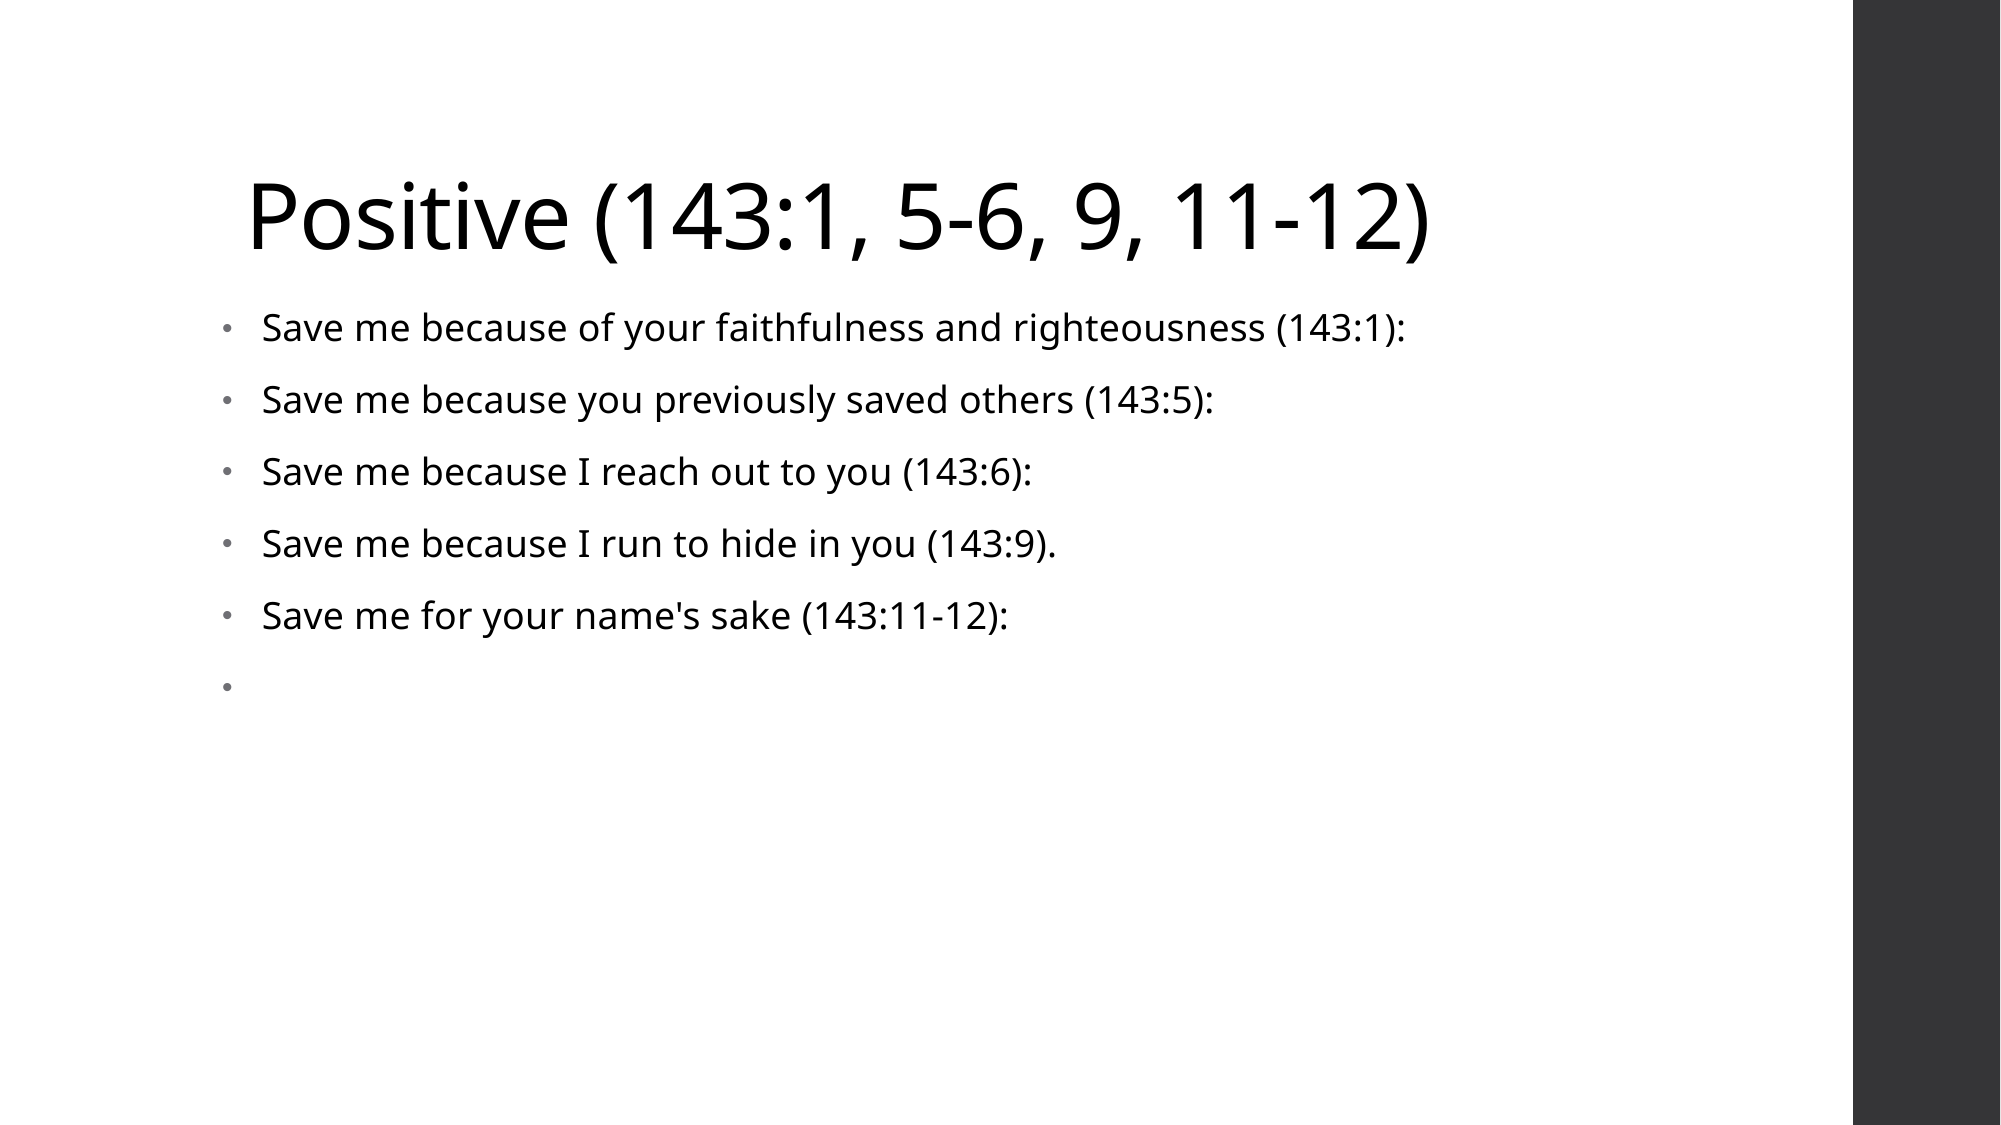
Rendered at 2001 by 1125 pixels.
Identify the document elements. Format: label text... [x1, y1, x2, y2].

title Positive (143:1, 5-6, 9, 11-12) [206, 60, 1797, 278]
list Save me because of your faithfulness and righteousness (143:1): Save me because you previously saved others (143:5): Save me because I reach out to you (143:6): Save me because I run to hide in you (143:9). Save me for your name's sake (143:11-12): [206, 299, 1617, 1014]
